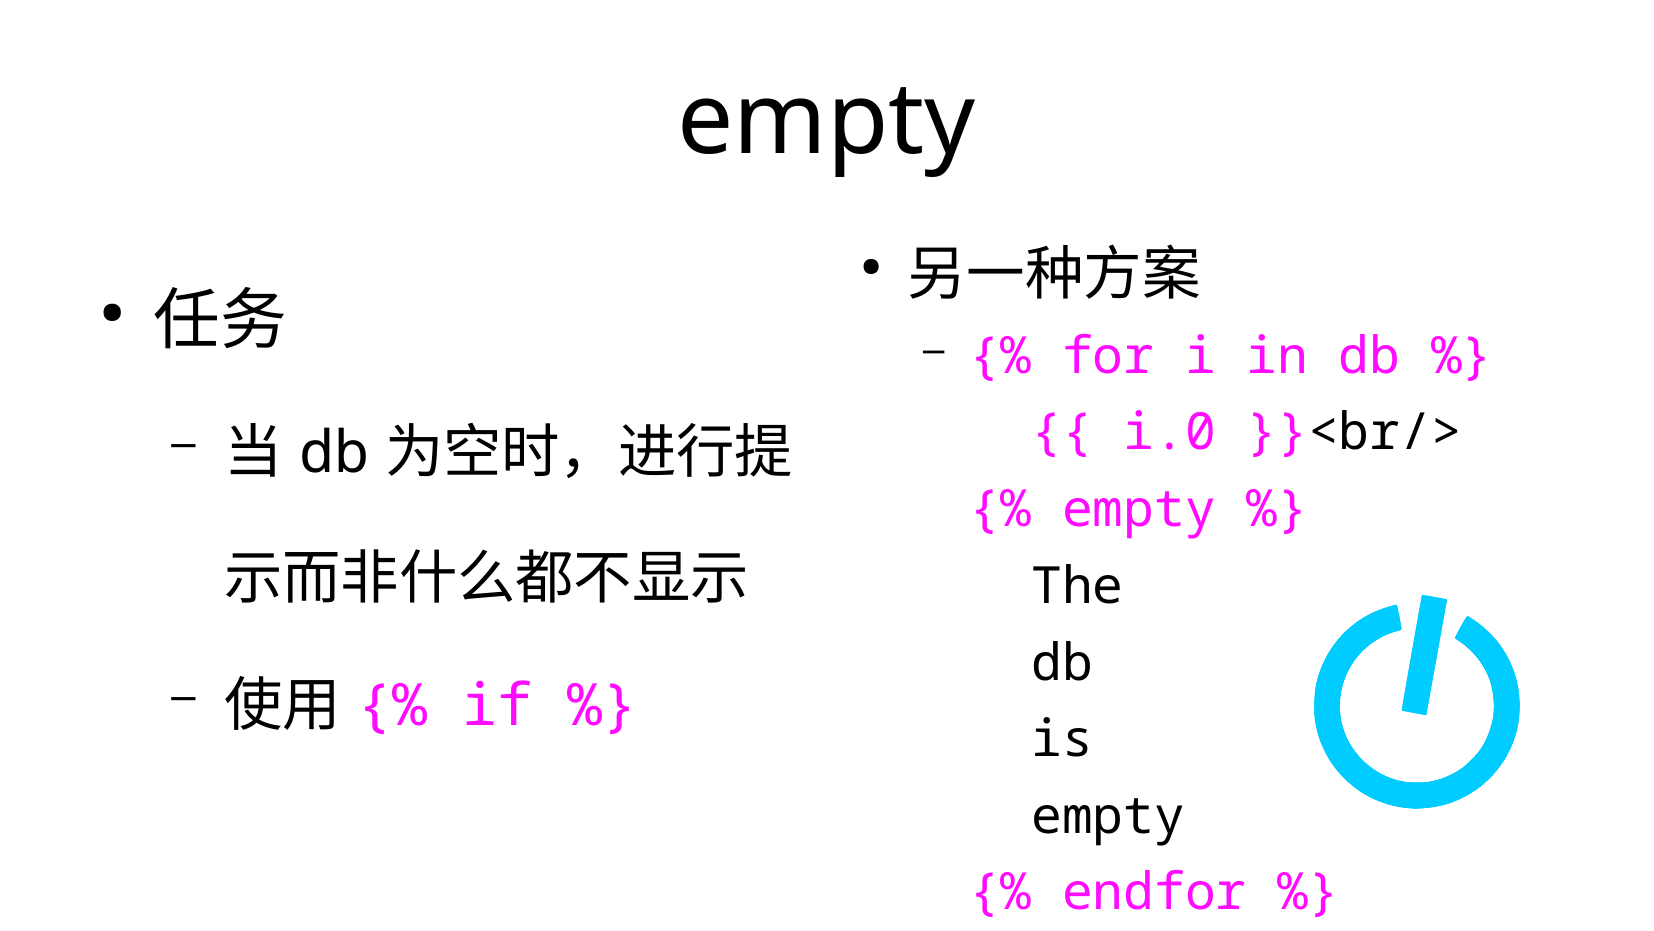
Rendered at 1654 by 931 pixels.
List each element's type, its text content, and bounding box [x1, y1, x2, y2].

list 另一种方案 {% for i in db %} {{ i.0 }}<br/> {% empty %} The db is empty {% endfor %} [845, 217, 1595, 931]
list 任务 当db为空时，进行提示而非什么都不显示 使用{% if %} [82, 217, 809, 756]
title empty [82, 37, 1571, 193]
